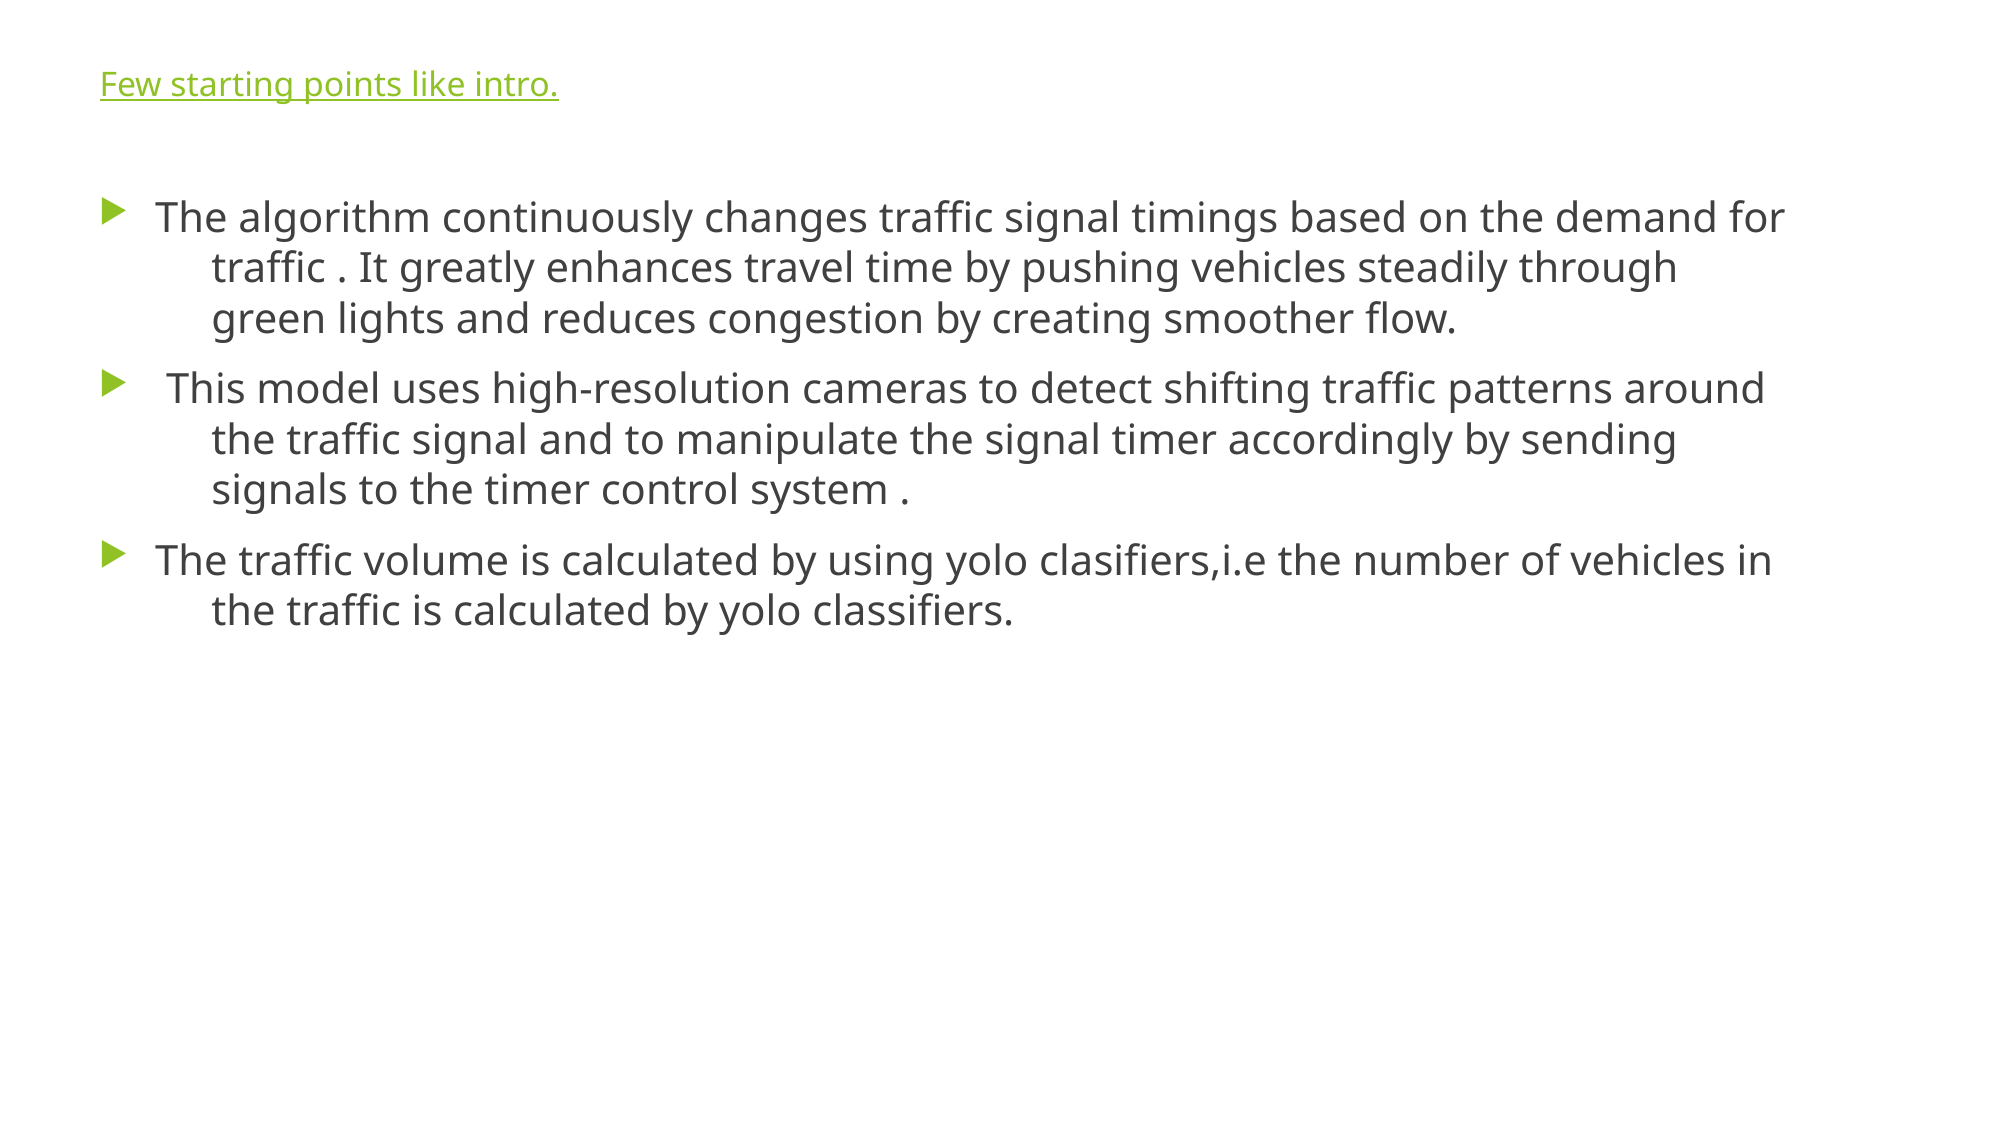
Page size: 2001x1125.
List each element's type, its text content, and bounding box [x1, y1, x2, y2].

title Few starting points like intro. [84, 45, 1810, 114]
list The algorithm continuously changes traffic signal timings based on the demand for traffic . It greatly enhances travel time by pushing vehicles steadily through green lights and reduces congestion by creating smoother flow. This model uses high-resolution cameras to detect shifting traffic patterns around the traffic signal and to manipulate the signal timer accordingly by sending signals to the timer control system . The traffic volume is calculated by using yolo clasifiers,i.e the number of vehicles in the traffic is calculated by yolo classifiers. [83, 183, 1809, 1056]
